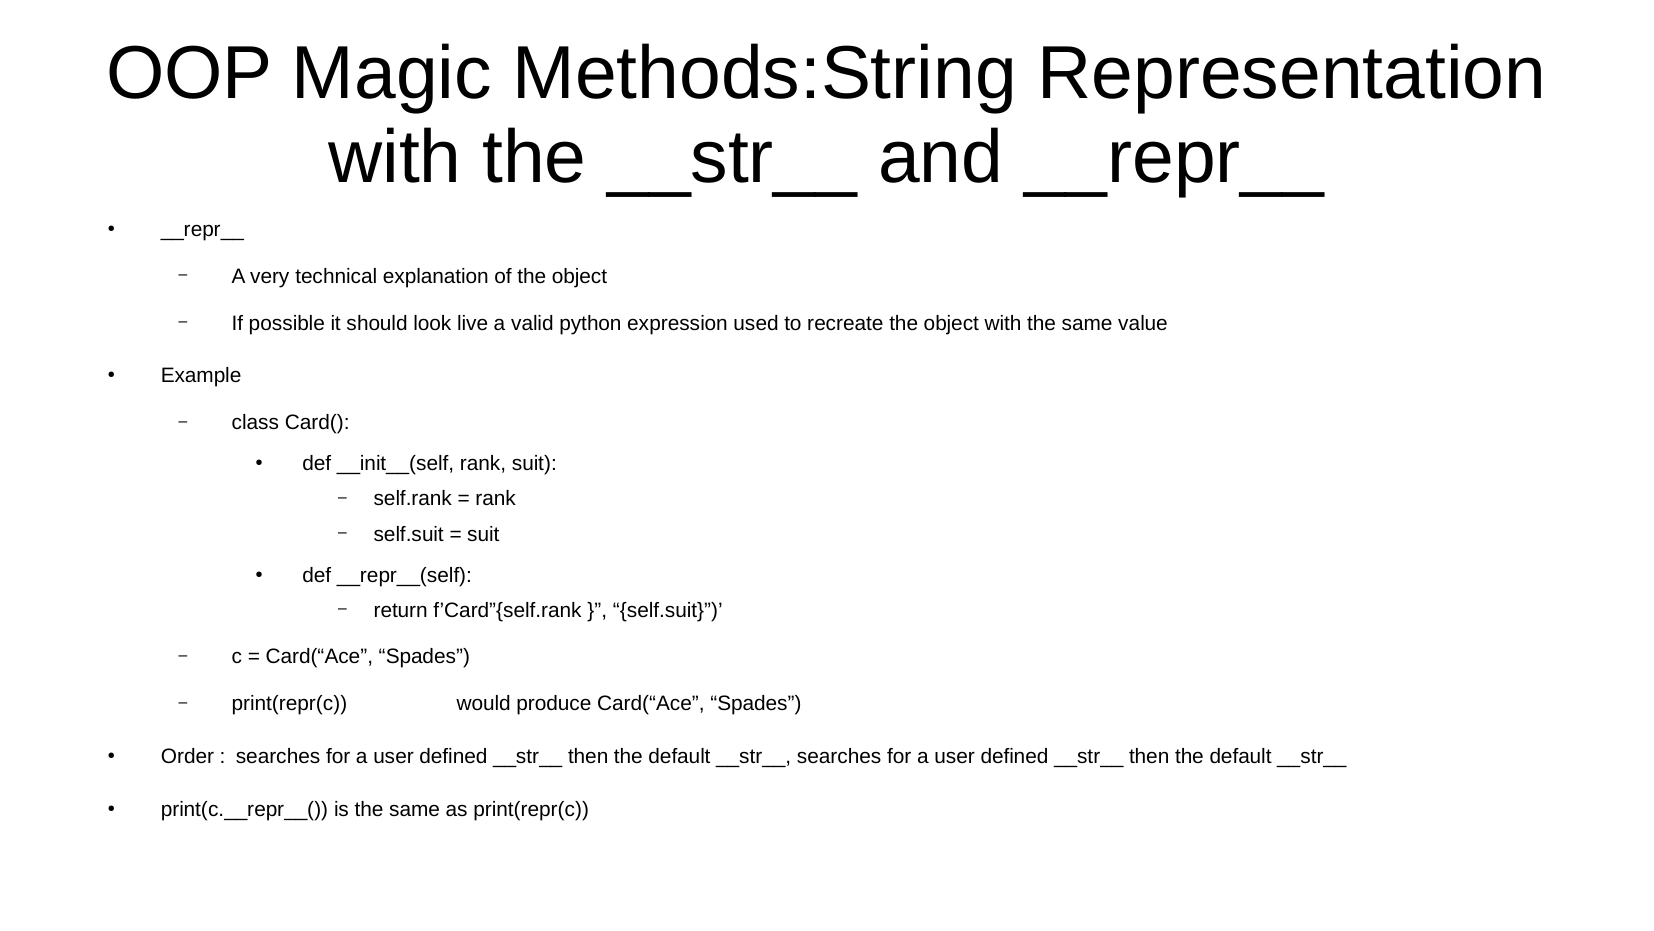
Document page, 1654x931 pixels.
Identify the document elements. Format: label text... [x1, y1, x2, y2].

title OOP Magic Methods:String Representation with the __str__ and __repr__ [82, 12, 1571, 218]
list __repr__ A very technical explanation of the object If possible it should look live a valid python expression used to recreate the object with the same value Example class Card(): def __init__(self, rank, suit): self.rank = rank self.suit = suit def __repr__(self): return f’Card”{self.rank }”, “{self.suit}”)’ c = Card(“Ace”, “Spades”) print(repr(c)) would produce Card(“Ace”, “Spades”) Order : searches for a user defined __str__ then the default __str__, searches for a user defined __str__ then the default __str__ print(c.__repr__()) is the same as print(repr(c)) [90, 217, 1643, 916]
